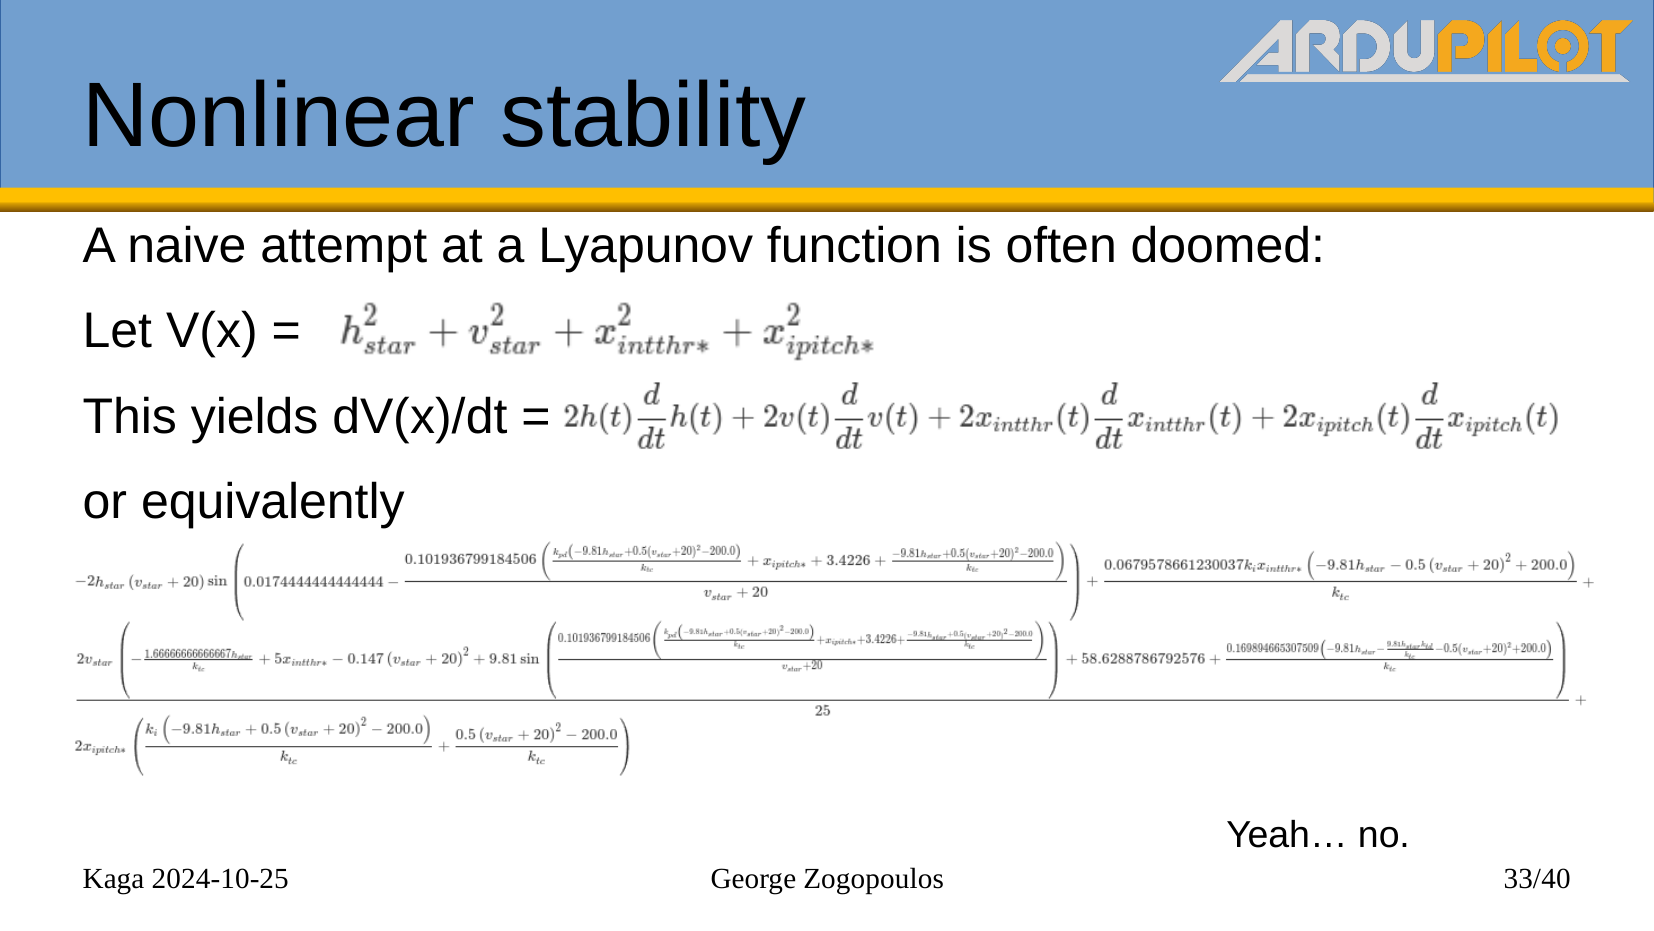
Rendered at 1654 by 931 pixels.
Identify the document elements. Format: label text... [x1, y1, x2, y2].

picture [71, 538, 1613, 788]
picture [1219, 20, 1633, 82]
title Nonlinear stability [82, 37, 1571, 193]
picture [319, 279, 1583, 468]
list A naive attempt at a Lyapunov function is often doomed: Let V(x) = This yields dV(x)/dt = or equivalently [82, 217, 1571, 538]
text_box Yeah… no. [1211, 805, 1426, 863]
